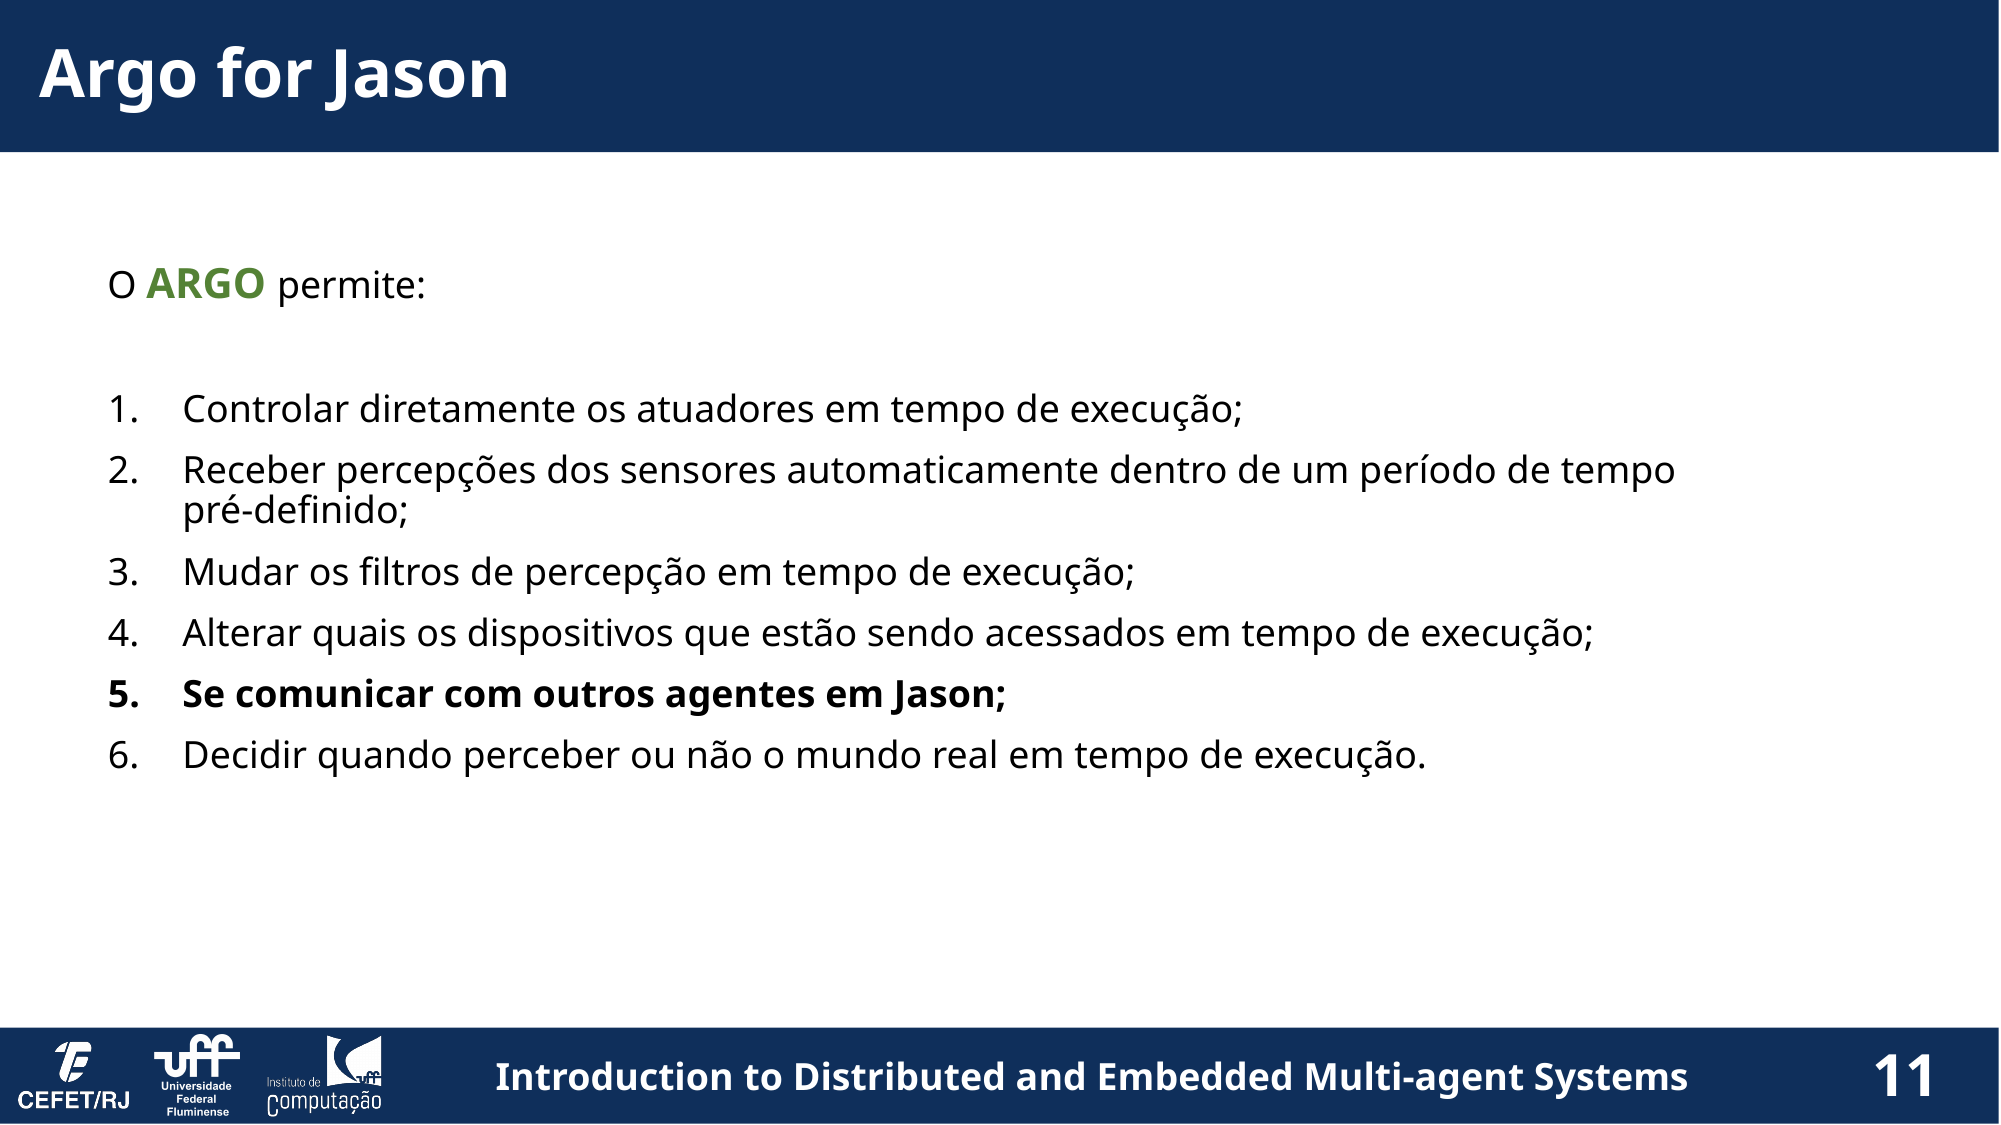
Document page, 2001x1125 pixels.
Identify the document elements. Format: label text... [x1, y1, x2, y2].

picture [265, 1033, 383, 1117]
picture [153, 1033, 241, 1121]
picture [18, 1021, 129, 1125]
text_box Argo for Jason [25, 23, 1999, 119]
text_box O ARGO permite: Controlar diretamente os atuadores em tempo de execução; Receber percepções dos sensores automaticamente dentro de um período de tempo pré-definido; Mudar os filtros de percepção em tempo de execução; Alterar quais os dispositivos que estão sendo acessados em tempo de execução; Se comunicar com outros agentes em Jason; Decidir quando perceber ou não o mundo real em tempo de execução. [92, 255, 1739, 1029]
